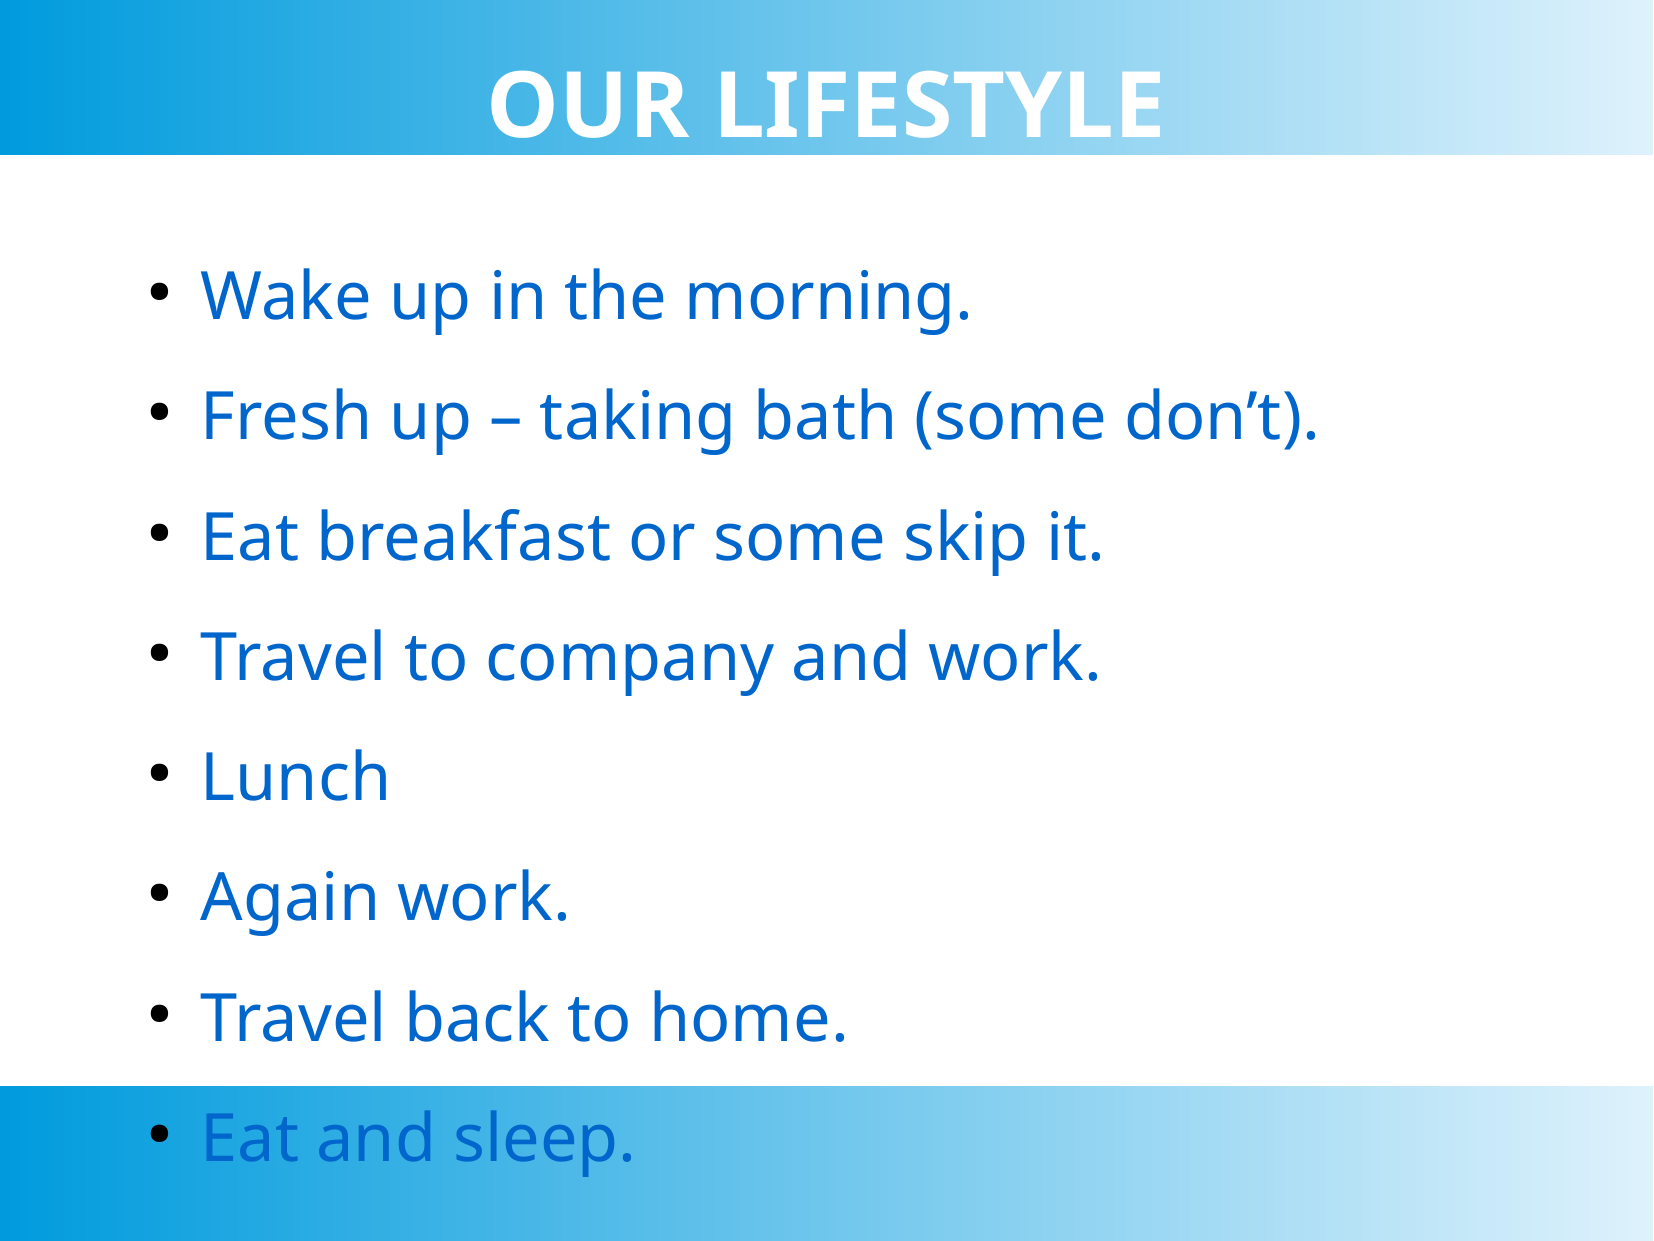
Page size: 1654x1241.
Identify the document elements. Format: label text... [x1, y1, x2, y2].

title OUR LIFESTYLE [82, 49, 1571, 155]
list Wake up in the morning. Fresh up – taking bath (some don’t). Eat breakfast or some skip it. Travel to company and work. Lunch Again work. Travel back to home. Eat and sleep. [129, 248, 1619, 968]
